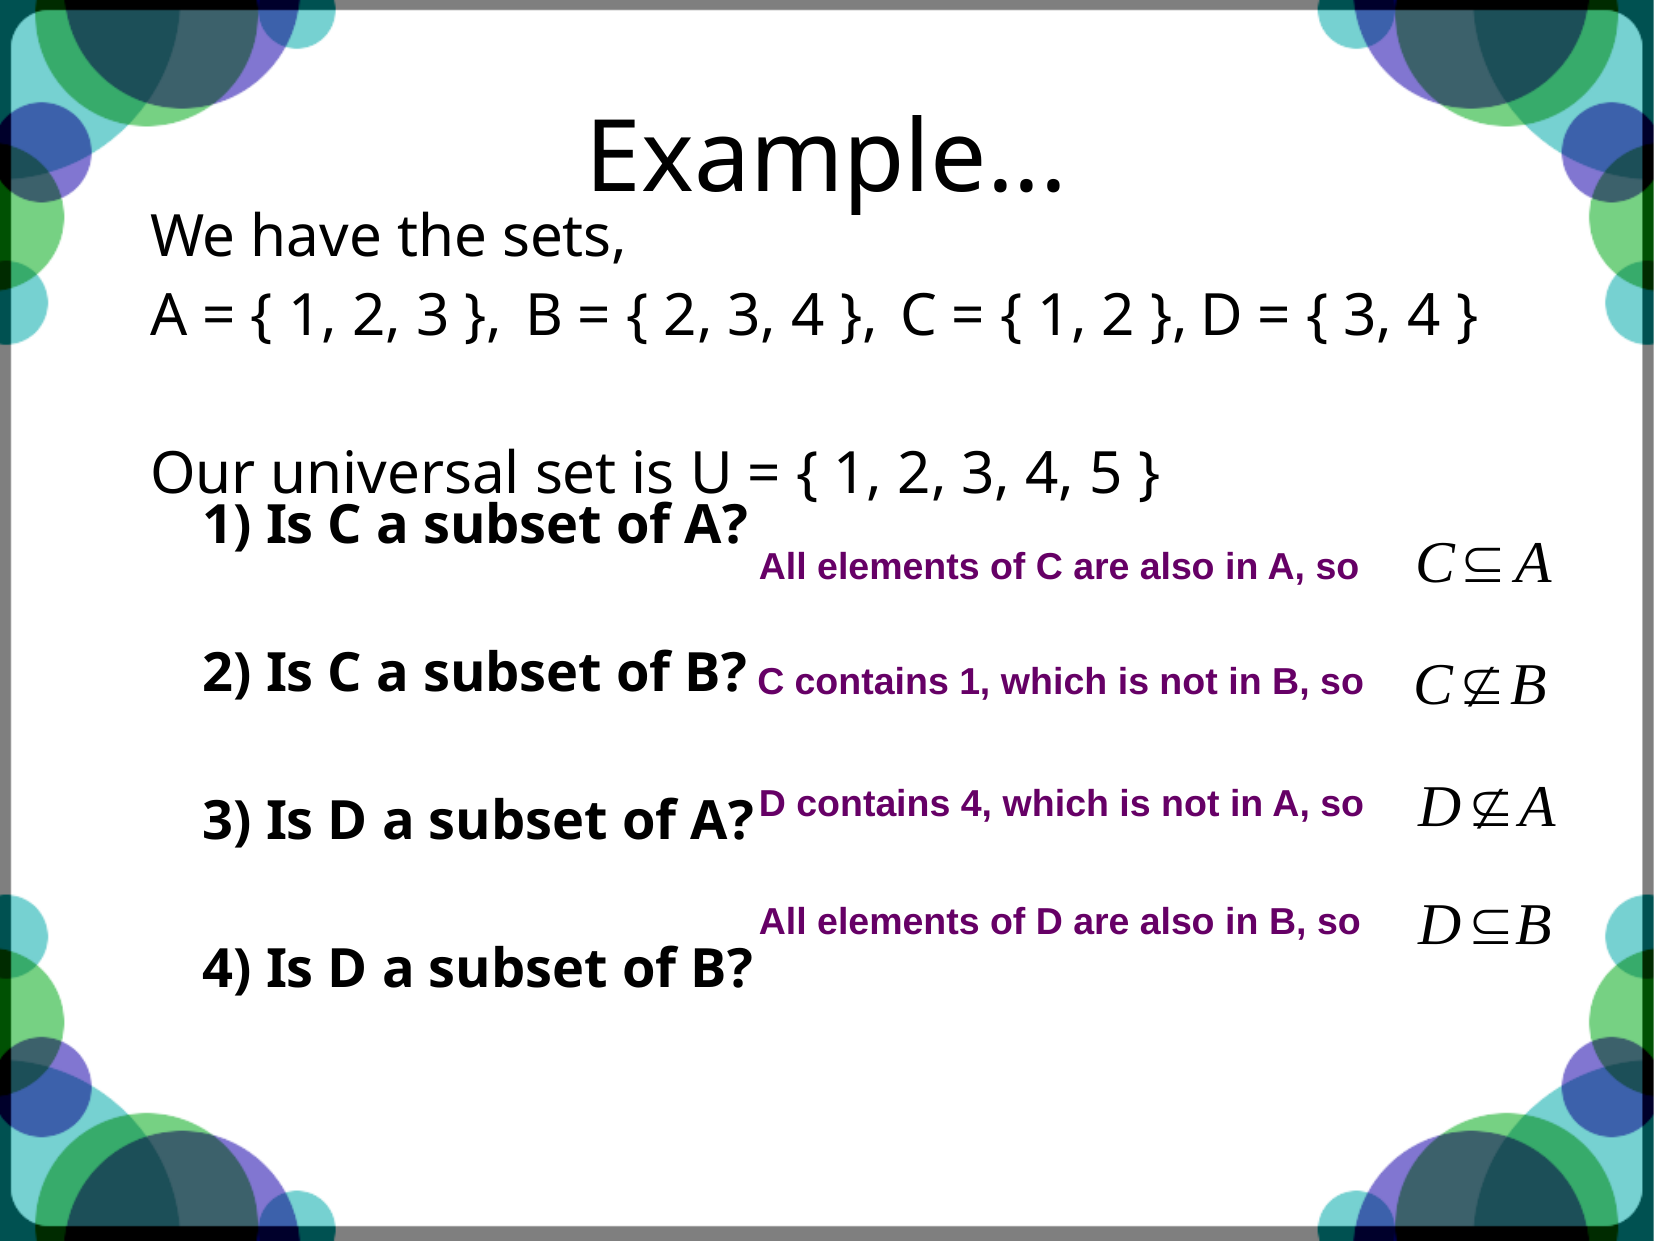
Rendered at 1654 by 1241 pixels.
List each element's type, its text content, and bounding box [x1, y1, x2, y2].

text_box All elements of D are also in B, so [744, 892, 1400, 950]
text_box C contains 1, which is not in B, so [742, 652, 1398, 711]
chart [1400, 774, 1576, 841]
chart [1398, 652, 1563, 719]
text_box Is C a subset of A? Is C a subset of B? Is D a subset of A? Is D a subset of B? [202, 531, 1462, 958]
text_box D contains 4, which is not in A, so [744, 774, 1400, 832]
text_box All elements of C are also in A, so [744, 538, 1401, 596]
text_box We have the sets, A = { 1, 2, 3 }, B = { 2, 3, 4 }, C = { 1, 2 }, D = { 3, 4 } Our universal set is U = { 1, 2, 3, 4, 5 } [150, 210, 1531, 496]
title Example... [82, 49, 1571, 257]
chart [1400, 892, 1570, 959]
picture [0, 0, 1654, 1241]
chart [1400, 531, 1570, 597]
